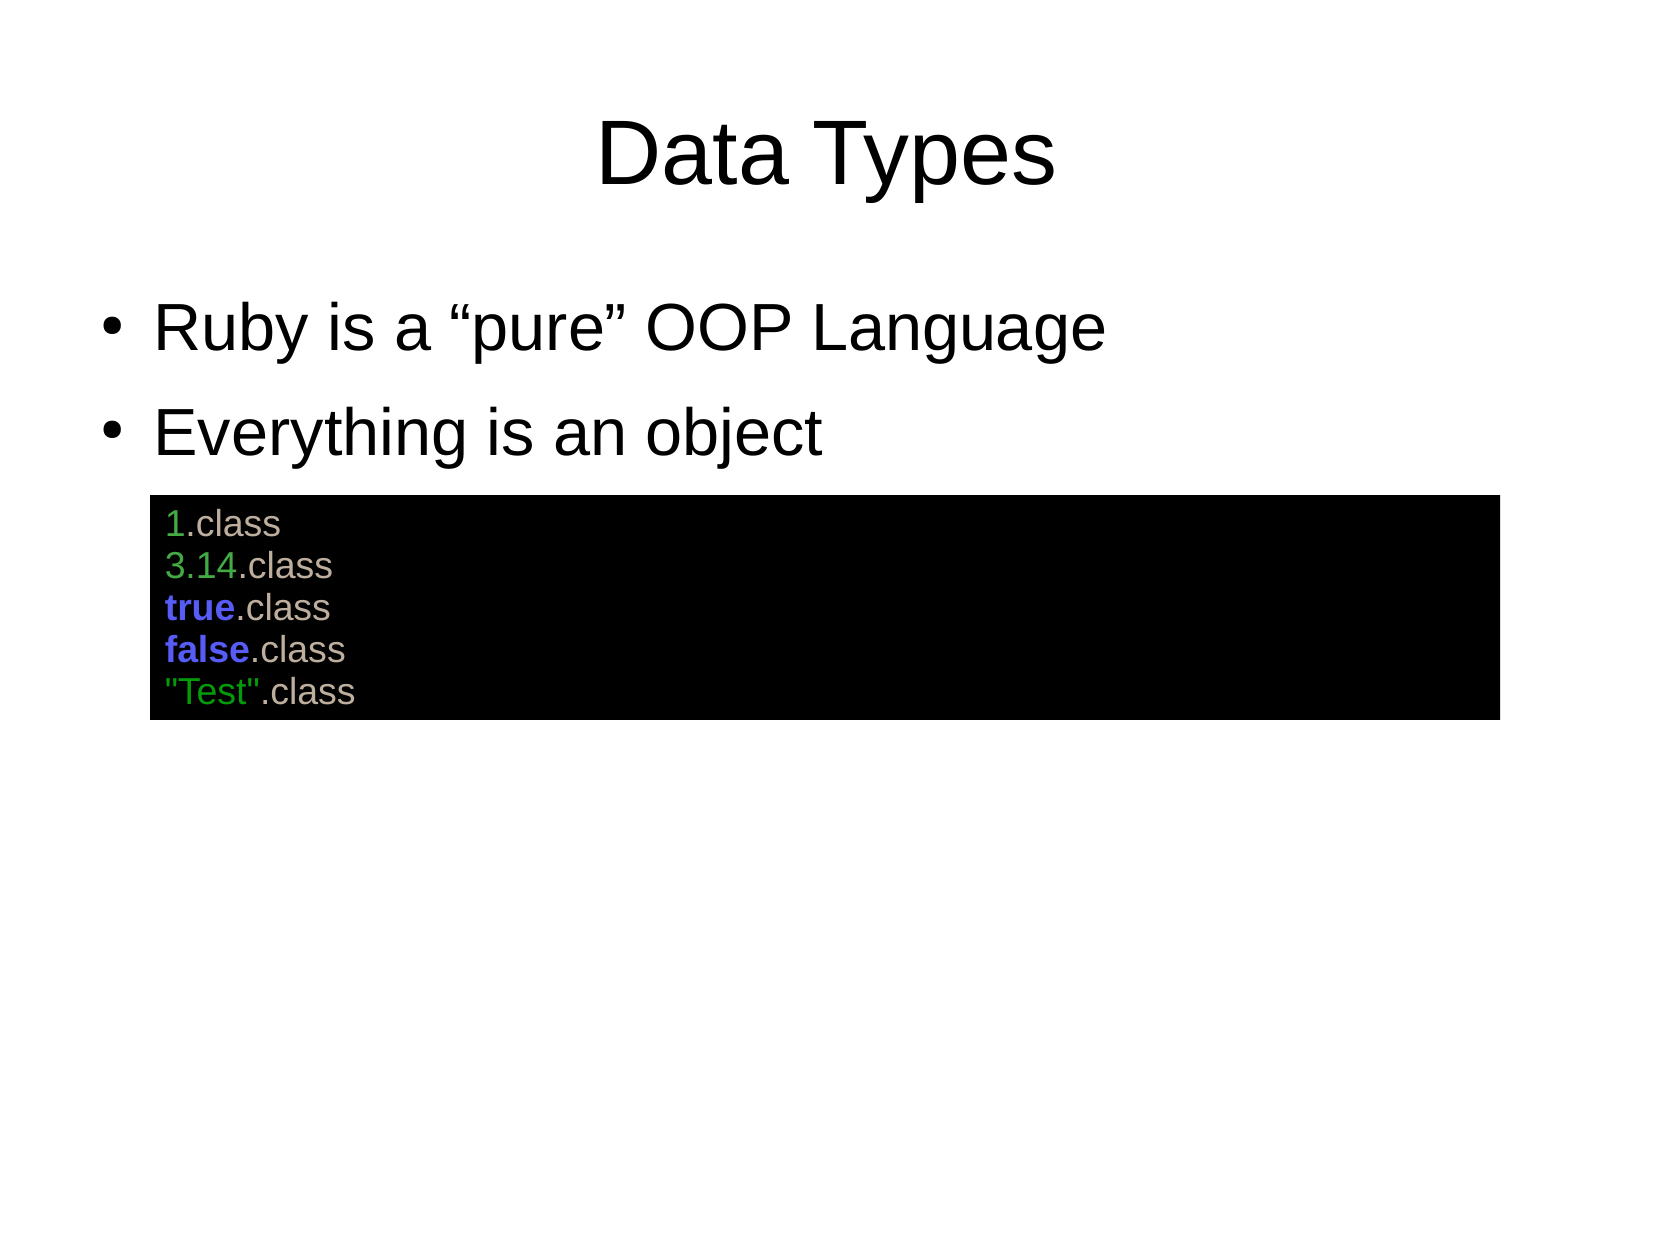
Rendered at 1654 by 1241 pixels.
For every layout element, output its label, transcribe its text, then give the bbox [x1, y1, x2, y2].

title Data Types [82, 49, 1571, 257]
list Ruby is a “pure” OOP Language Everything is an object [82, 290, 1571, 1010]
text_box 1.class 3.14.class true.class false.class "Test".class [150, 495, 1501, 720]
